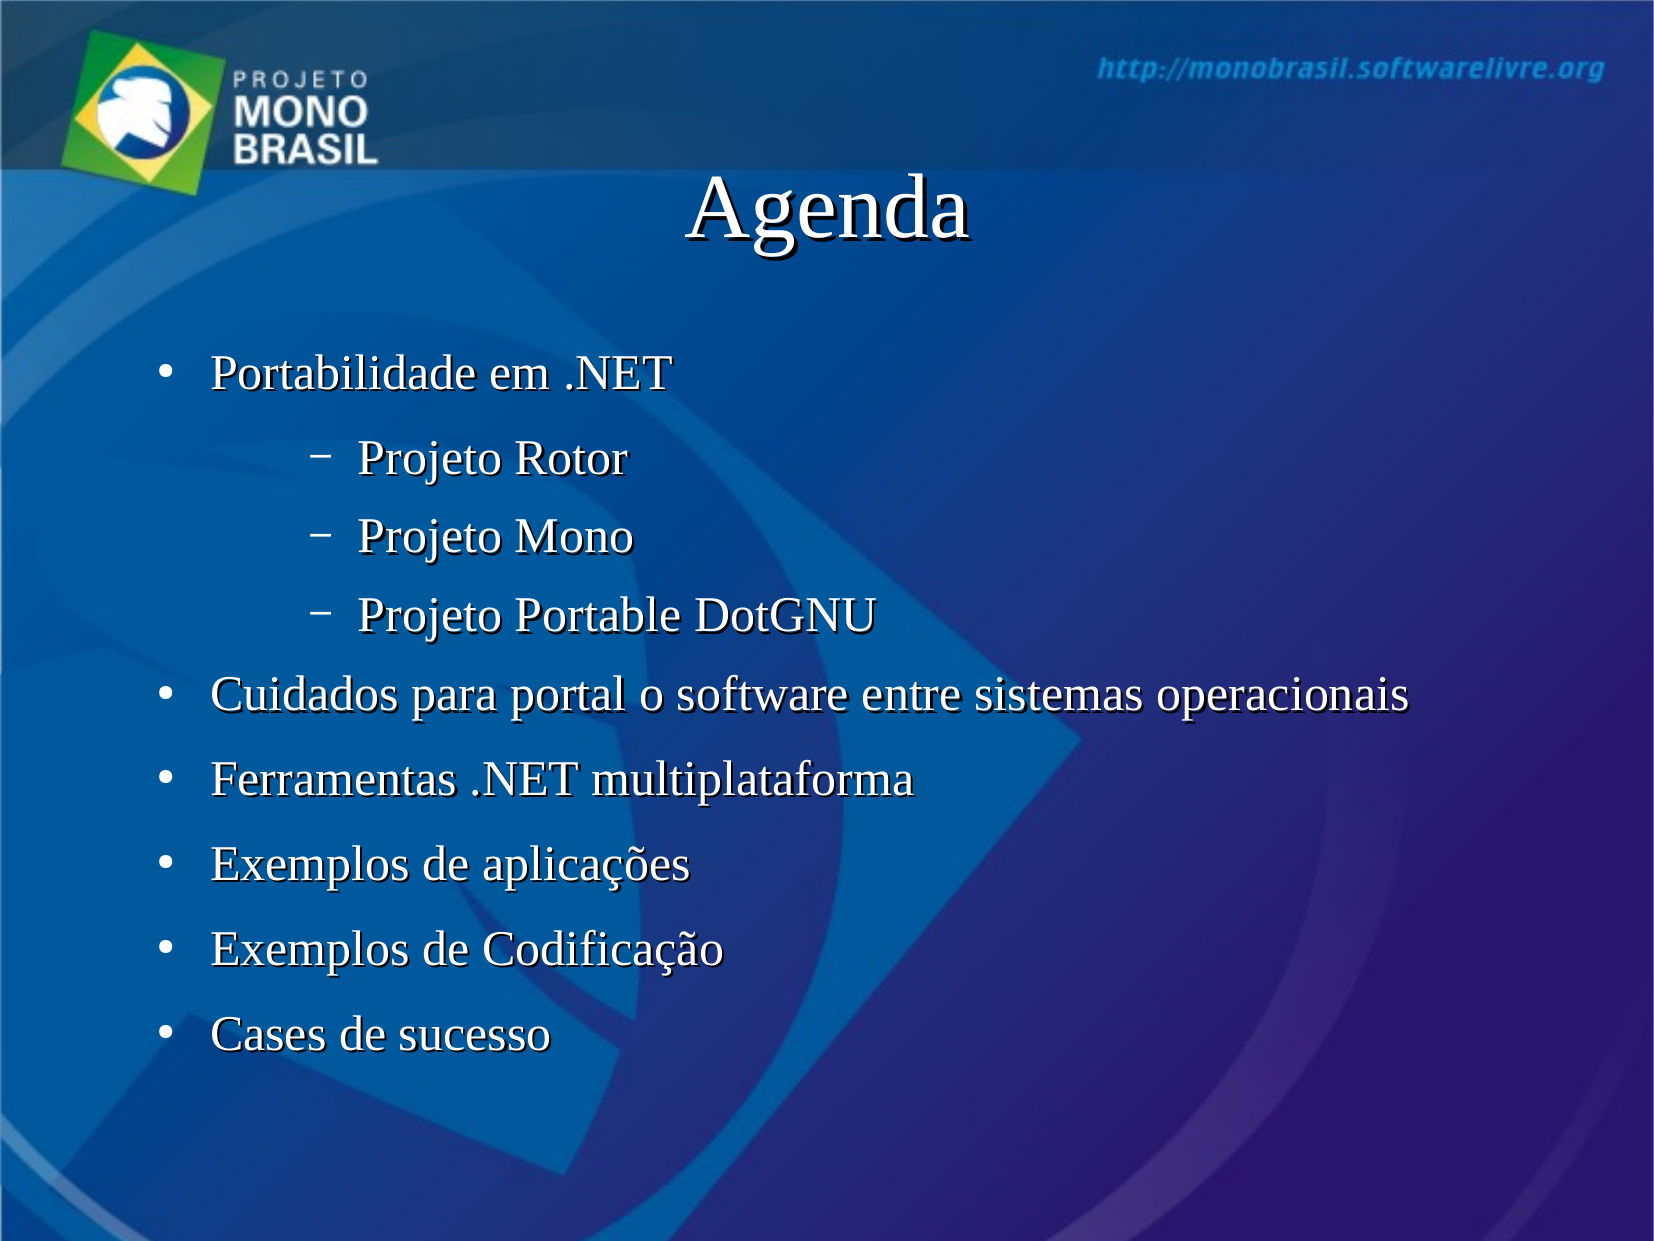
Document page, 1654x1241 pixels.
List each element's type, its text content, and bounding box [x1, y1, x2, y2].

list Portabilidade em .NET Projeto Rotor Projeto Mono Projeto Portable DotGNU Cuidados para portal o software entre sistemas operacionais Ferramentas .NET multiplataforma Exemplos de aplicações Exemplos de Codificação Cases de sucesso [121, 344, 1534, 1127]
picture [0, 0, 1654, 1241]
title Agenda [121, 102, 1534, 311]
